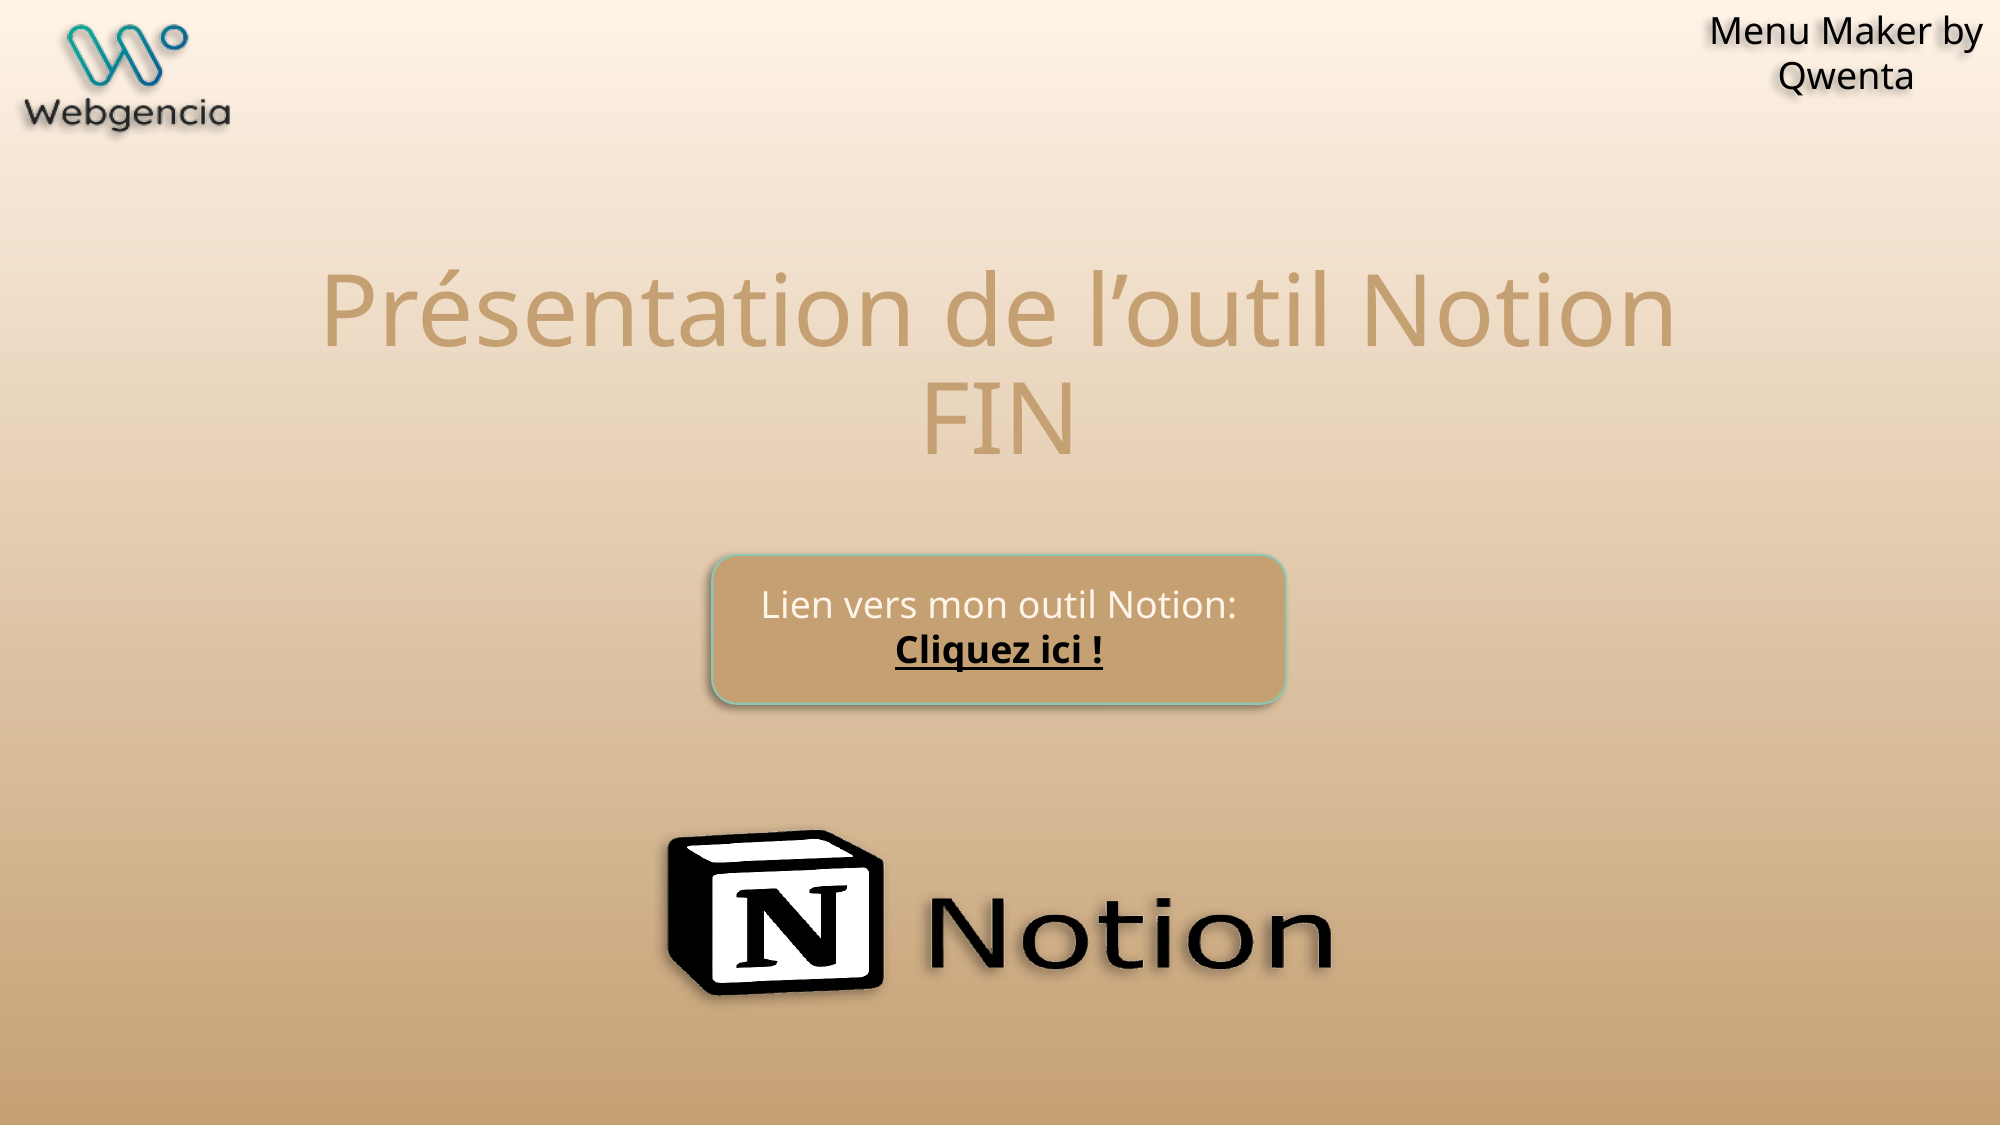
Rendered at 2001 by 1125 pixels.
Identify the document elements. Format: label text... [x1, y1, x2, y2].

title Présentation de l’outil Notion FIN [12, 253, 1986, 484]
text_box [653, 771, 1345, 1054]
text_box Lien vers mon outil Notion:Cliquez ici ! [712, 554, 1286, 704]
text_box Menu Maker by Qwenta [1692, 0, 2000, 105]
picture [21, 21, 235, 134]
